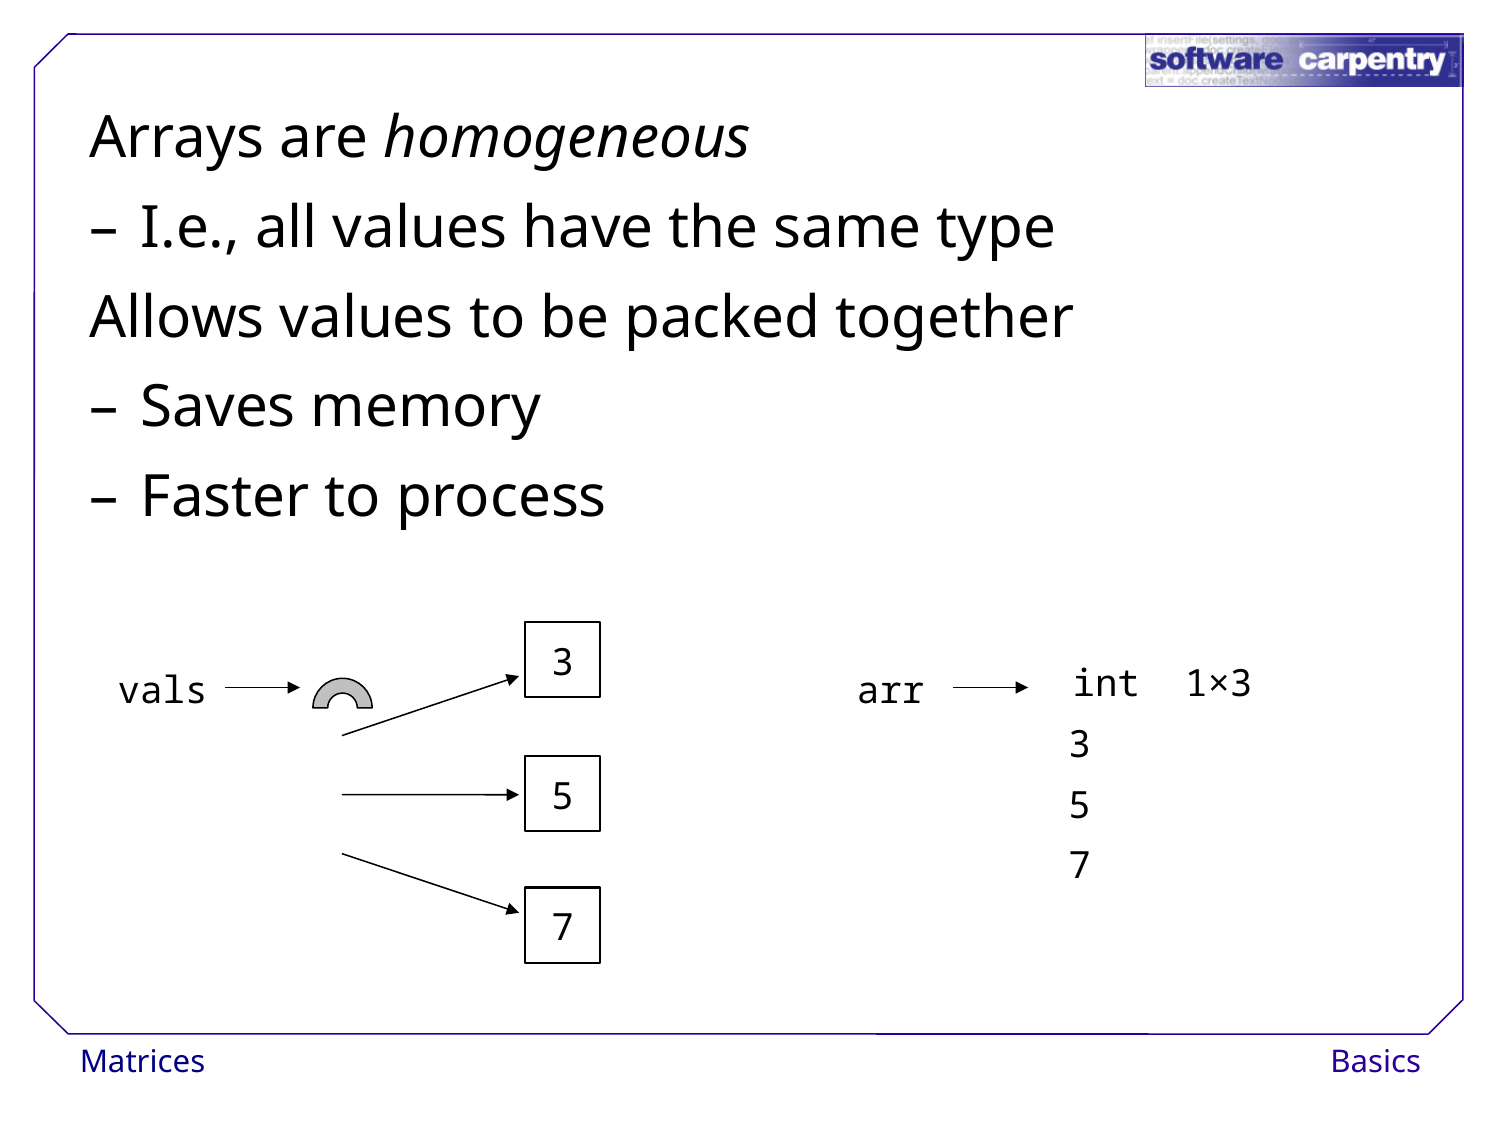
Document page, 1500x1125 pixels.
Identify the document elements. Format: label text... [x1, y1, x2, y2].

text_box 7 [525, 887, 601, 963]
text_box 3 [525, 621, 601, 697]
table_cell [314, 783, 373, 859]
text_box vals [99, 650, 226, 726]
picture [1145, 33, 1464, 87]
list Arrays are homogeneous – I.e., all values have the same type Allows values to be packed together – Saves memory – Faster to process [75, 99, 1426, 551]
table_cell 7 [1050, 833, 1109, 894]
table_cell 5 [1050, 773, 1109, 833]
text_box 5 [525, 755, 601, 831]
table_header int [1050, 650, 1163, 713]
text_box [312, 678, 373, 708]
table_cell [314, 859, 373, 934]
table_header [314, 708, 373, 783]
table_header 3 [1050, 713, 1109, 773]
text_box arr [828, 650, 954, 726]
table_header 1×3 [1163, 650, 1275, 713]
